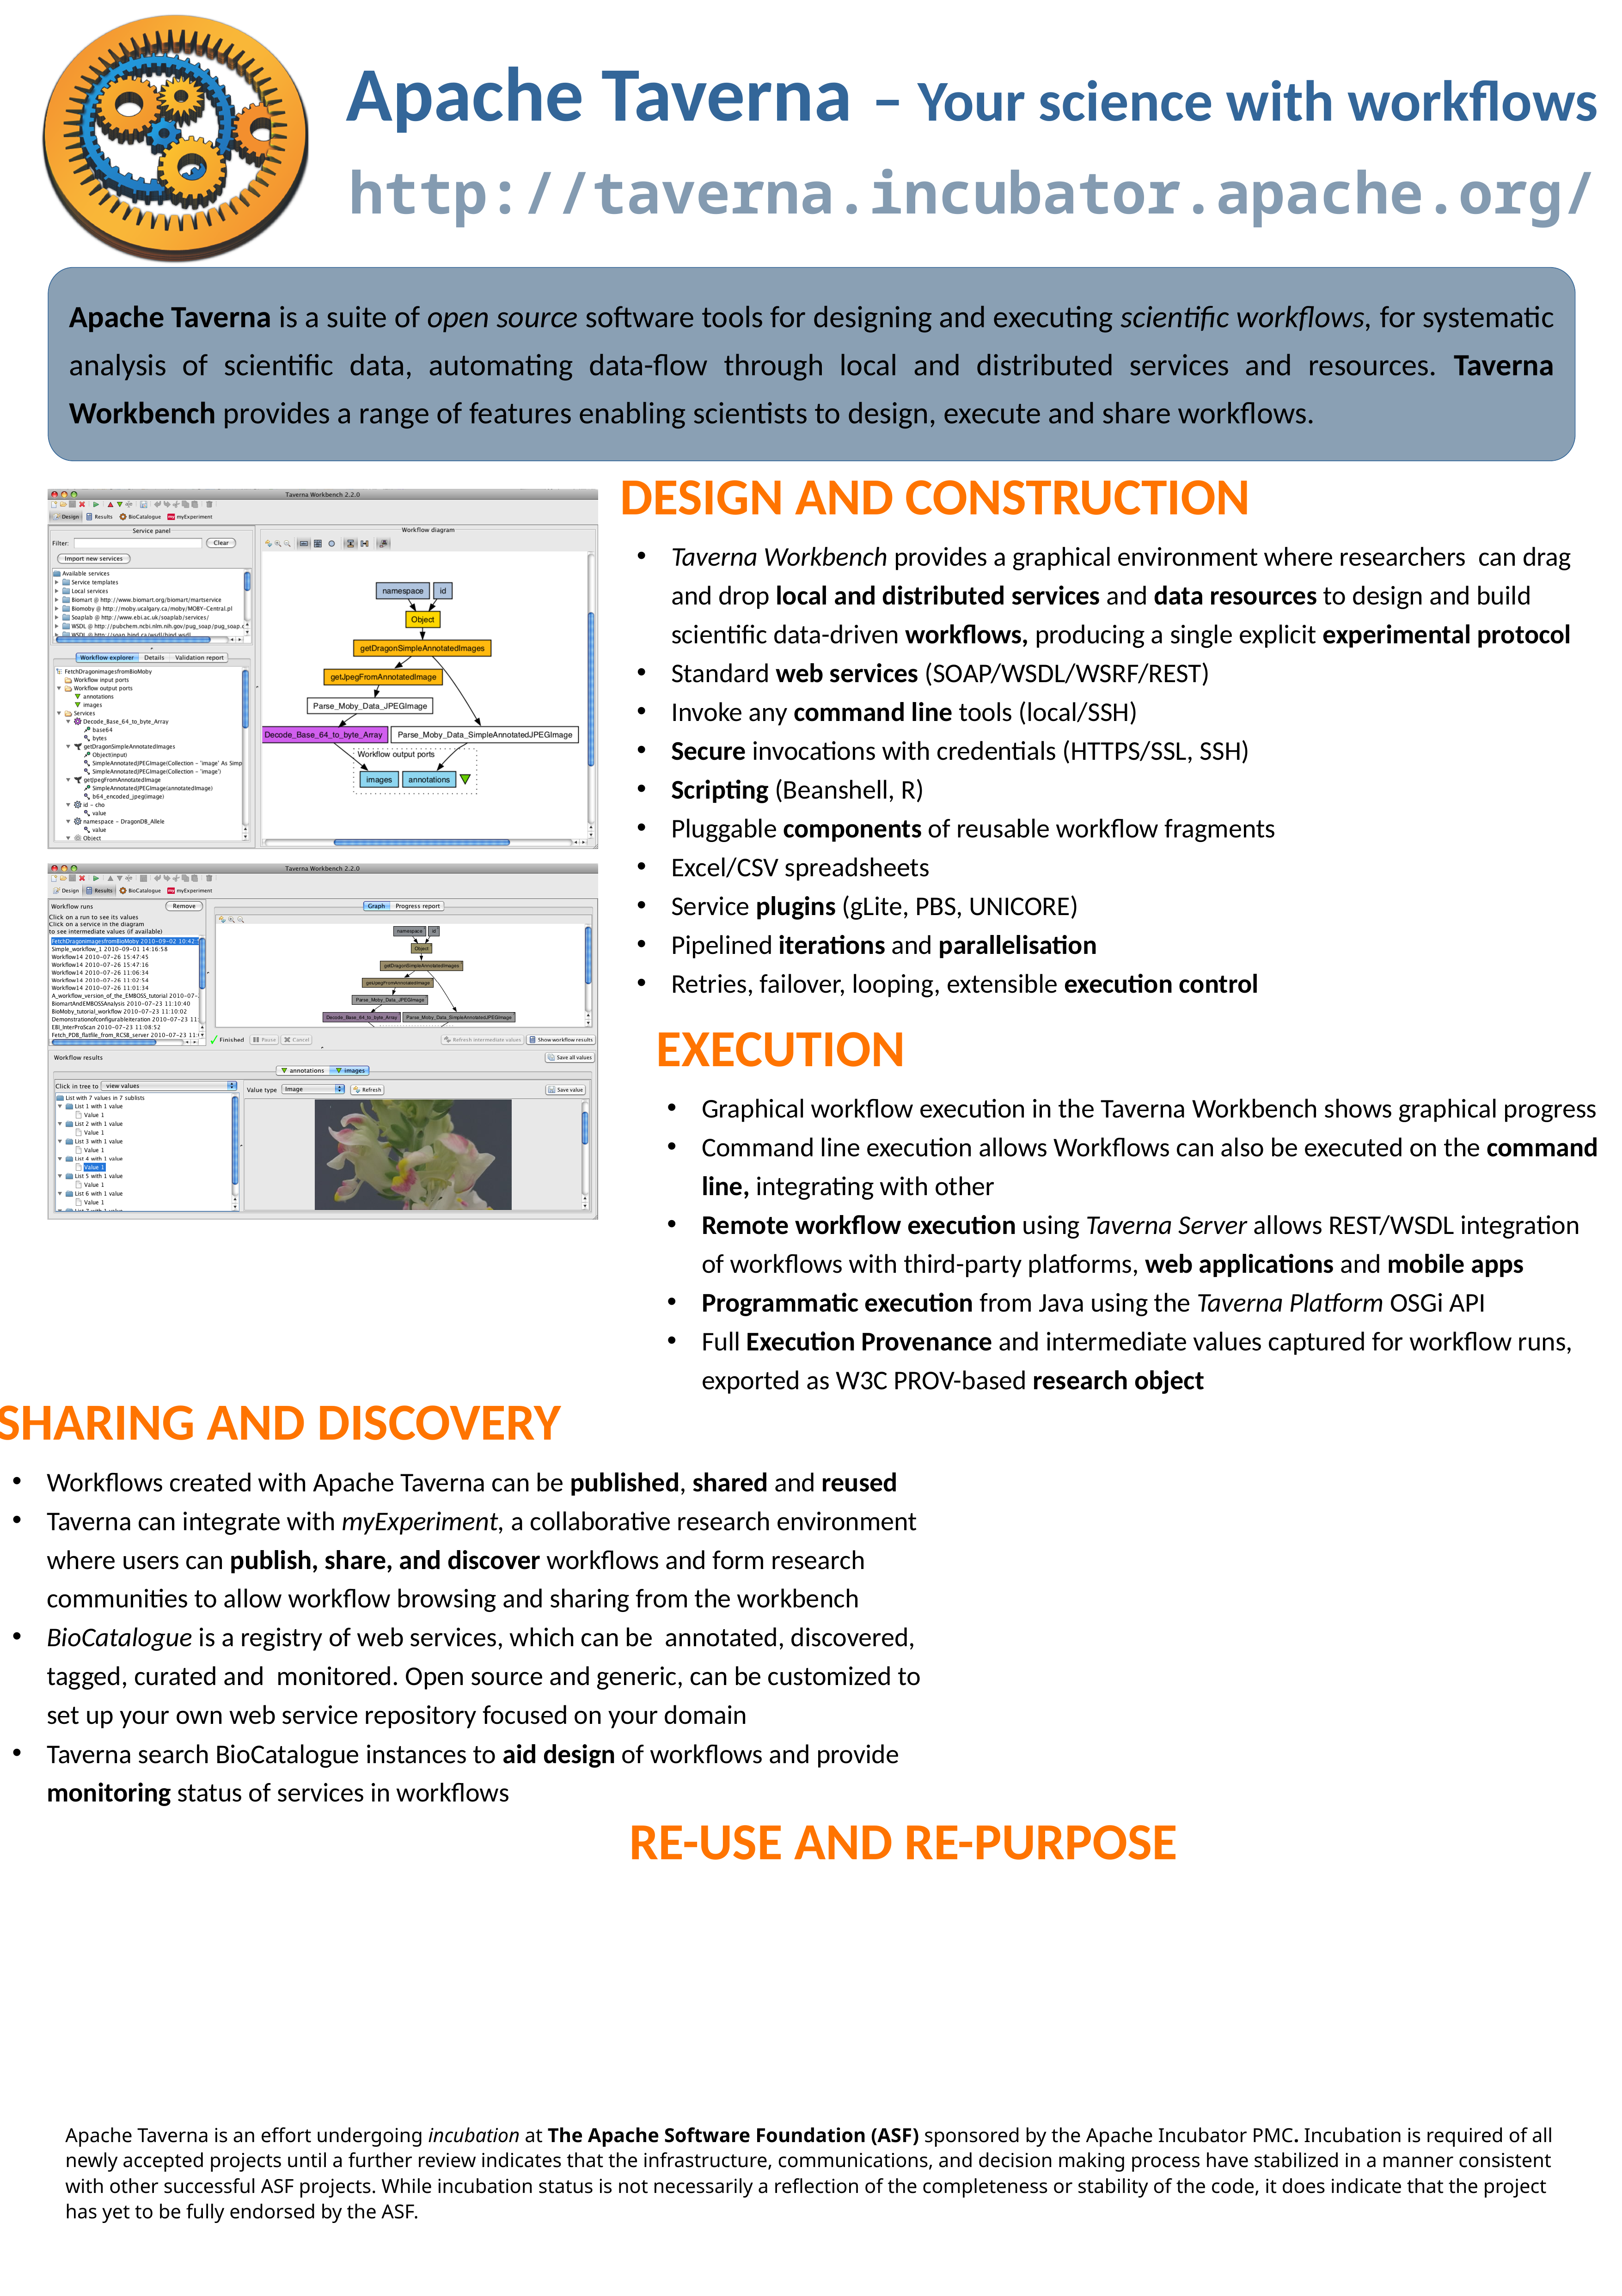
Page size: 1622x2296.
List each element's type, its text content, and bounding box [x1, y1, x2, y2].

text_box Apache Taverna is a suite of open source software tools for designing and executing scientific workflows, for systematic analysis of scientific data, automating data-flow through local and distributed services and resources. Taverna Workbench provides a range of features enabling scientists to design, execute and share workflows. [48, 267, 1575, 461]
picture [48, 489, 598, 849]
text_box DESIGN AND CONSTRUCTION [613, 461, 1258, 529]
text_box RE-USE AND RE-PURPOSE [622, 1804, 1185, 1874]
text_box SHARING AND DISCOVERY [0, 1385, 569, 1454]
text_box EXECUTION [649, 1011, 913, 1081]
text_box Workflows created with Apache Taverna can be published, shared and reused Taverna can integrate with myExperiment, a collaborative research environment where users can publish, share, and discover workflows and form research communities to allow workflow browsing and sharing from the workbench BioCatalogue is a registry of web services, which can be annotated, discovered, tagged, curated and monitored. Open source and generic, can be customized to set up your own web service repository focused on your domain Taverna search BioCatalogue instances to aid design of workflows and provide monitoring status of services in workflows [0, 1454, 945, 1811]
text_box Apache Taverna – Your science with workflows [339, 32, 1605, 141]
picture [48, 863, 598, 1220]
picture [29, 0, 325, 288]
text_box Apache Taverna is an effort undergoing incubation at The Apache Software Foundation (ASF) sponsored by the Apache Incubator PMC. Incubation is required of all newly accepted projects until a further review indicates that the infrastructure, communications, and decision making process have stabilized in a manner consistent with other successful ASF projects. While incubation status is not necessarily a reflection of the completeness or stability of the code, it does indicate that the project has yet to be fully endorsed by the ASF. [49, 2107, 1580, 2219]
text_box http://taverna.incubator.apache.org/ [342, 153, 1604, 229]
text_box SHARING AND DISCOVERY [0, 1422, 12, 1435]
text_box Graphical workflow execution in the Taverna Workbench shows graphical progress Command line execution allows Workflows can also be executed on the command line, integrating with other Remote workflow execution using Taverna Server allows REST/WSDL integration of workflows with third-party platforms, web applications and mobile apps Programmatic execution from Java using the Taverna Platform OSGi API Full Execution Provenance and intermediate values captured for workflow runs, exported as W3C PROV-based research object [654, 1081, 1613, 1398]
text_box Taverna Workbench provides a graphical environment where researchers can drag and drop local and distributed services and data resources to design and build scientific data-driven workflows, producing a single explicit experimental protocol Standard web services (SOAP/WSDL/WSRF/REST) Invoke any command line tools (local/SSH) Secure invocations with credentials (HTTPS/SSL, SSH) Scripting (Beanshell, R) Pluggable components of reusable workflow fragments Excel/CSV spreadsheets Service plugins (gLite, PBS, UNICORE) Pipelined iterations and parallelisation Retries, failover, looping, extensible execution control [624, 529, 1579, 1080]
